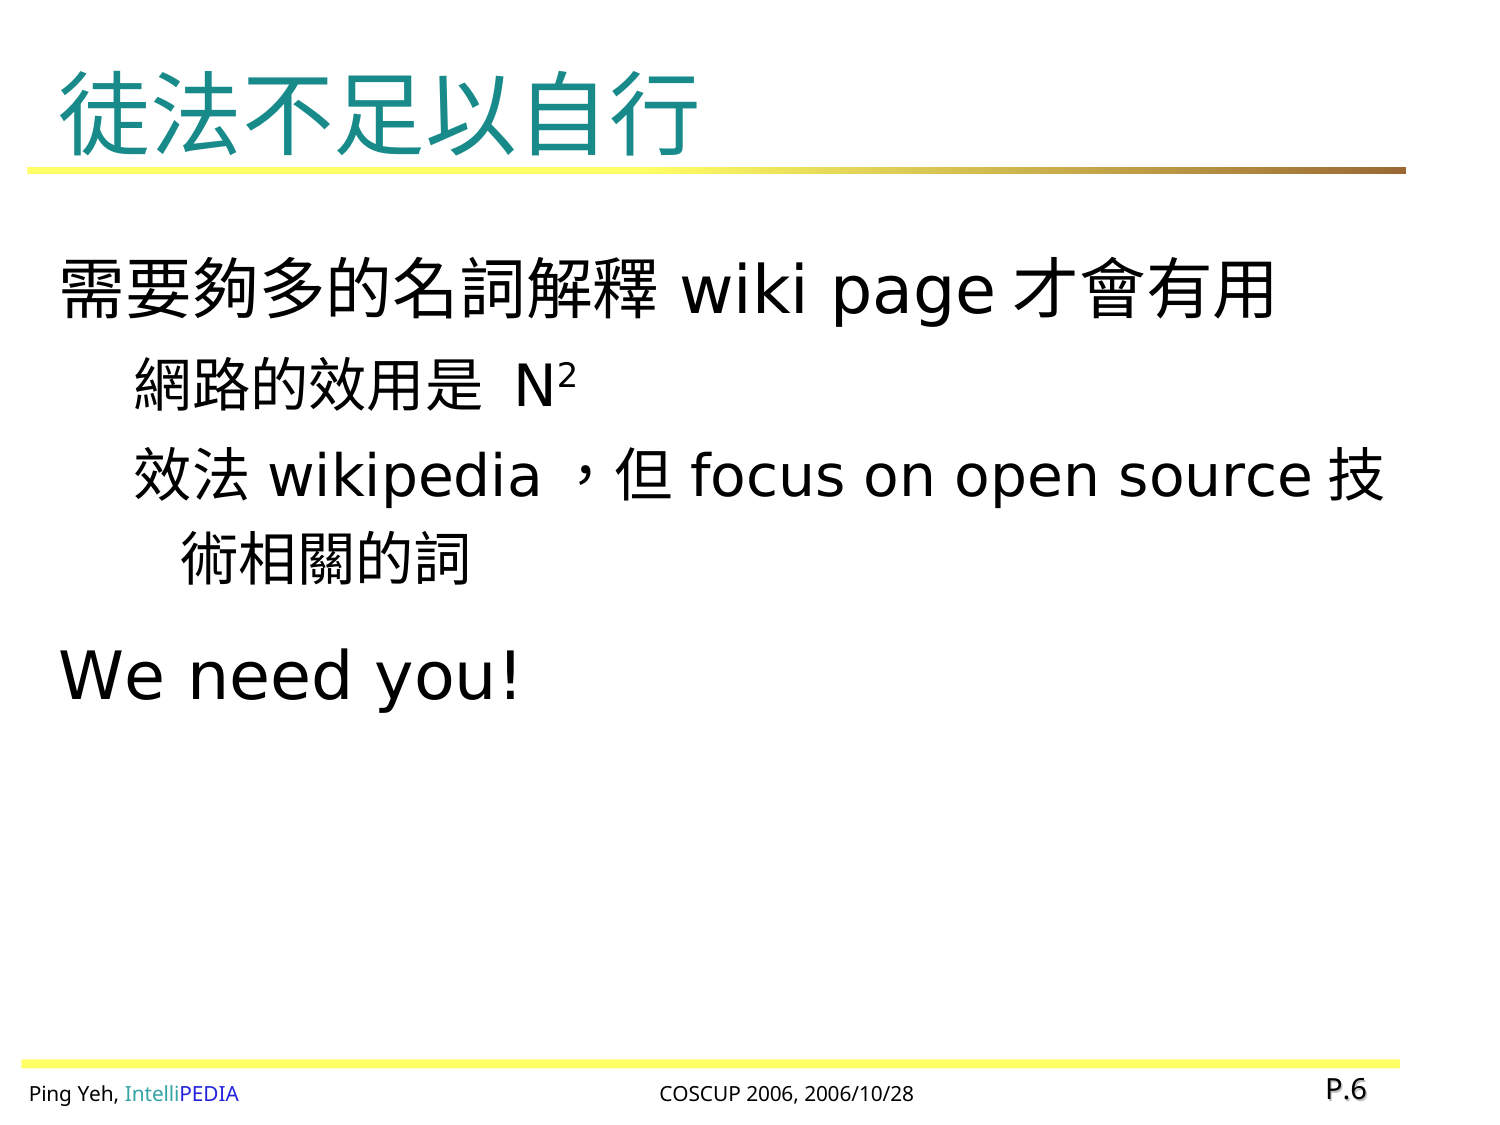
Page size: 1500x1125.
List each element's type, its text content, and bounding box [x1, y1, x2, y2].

list 需要夠多的名詞解釋wiki page才會有用 網路的效用是 N2 效法wikipedia，但focus on open source技術相關的詞 We need you! [58, 236, 1409, 1001]
title 徒法不足以自行 [58, 58, 1447, 160]
